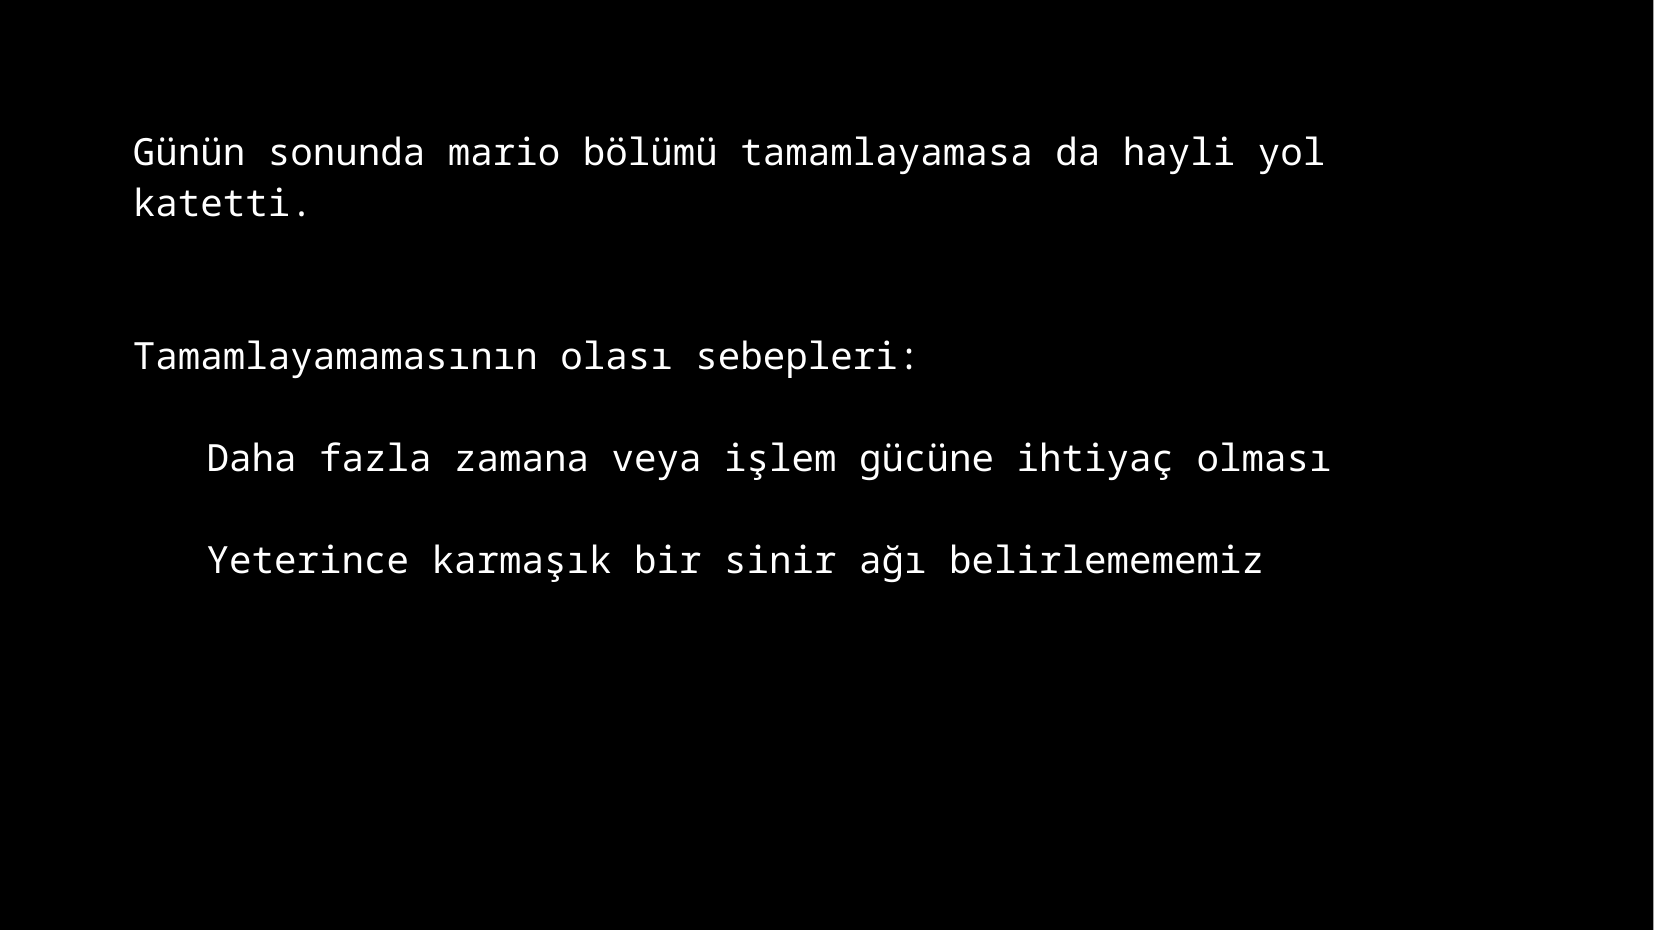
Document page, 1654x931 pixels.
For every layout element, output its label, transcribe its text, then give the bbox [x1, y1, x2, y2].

text_box Günün sonunda mario bölümü tamamlayamasa da hayli yol katetti. Tamamlayamamasının olası sebepleri: Daha fazla zamana veya işlem gücüne ihtiyaç olması Yeterince karmaşık bir sinir ağı belirlemememiz [118, 118, 1536, 827]
